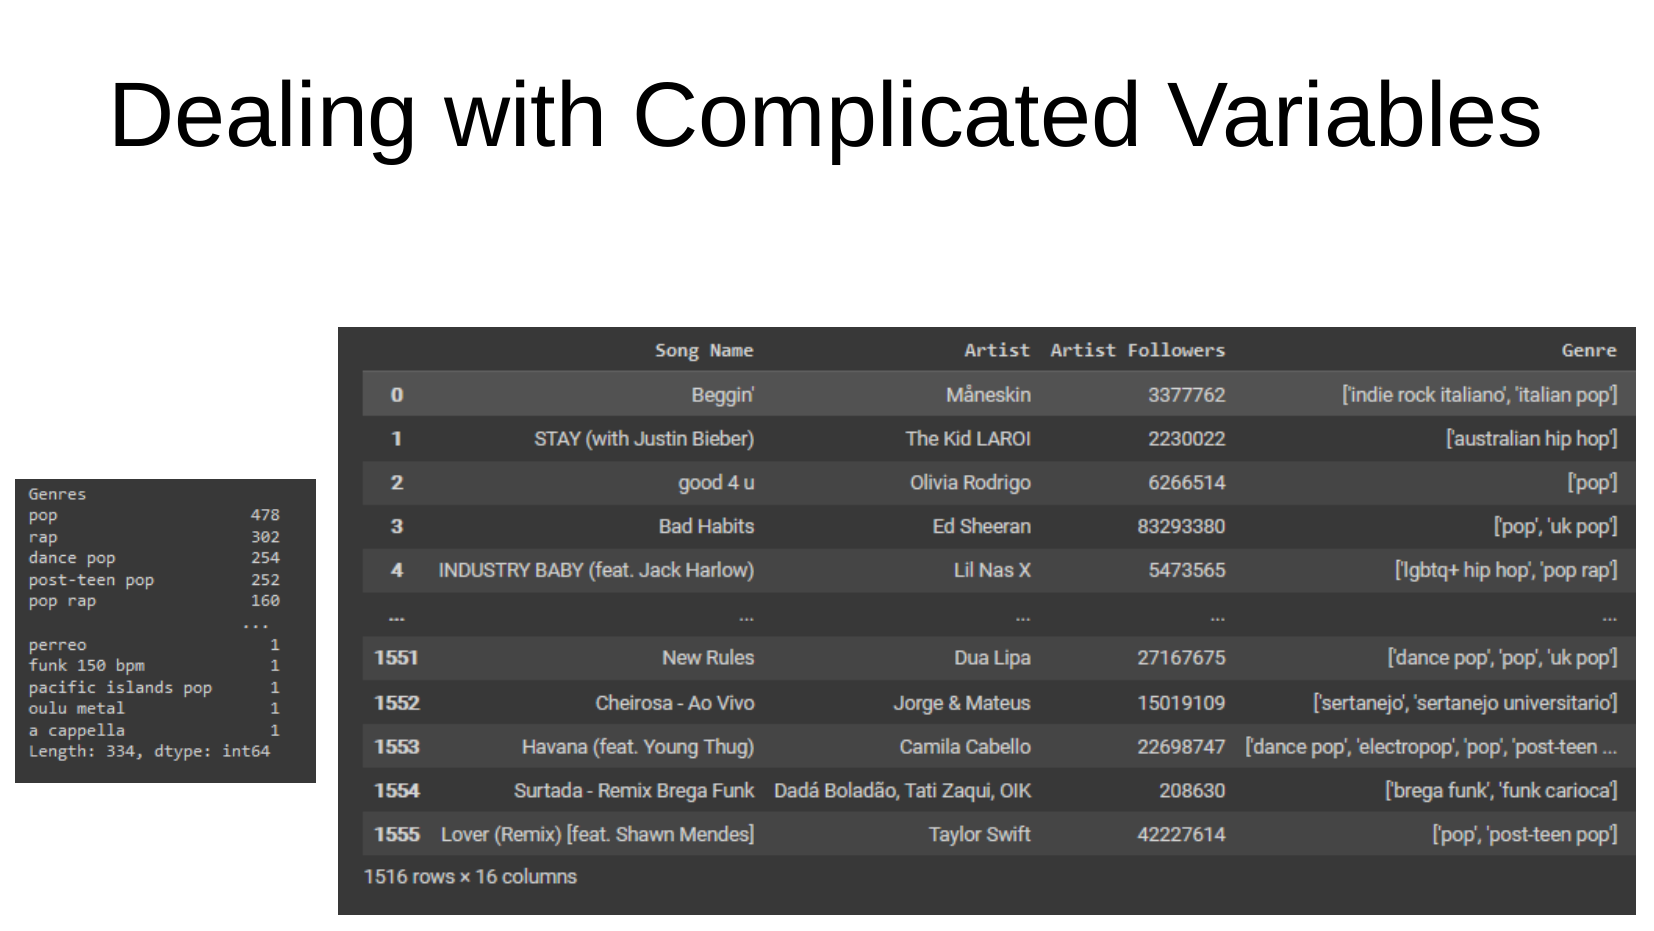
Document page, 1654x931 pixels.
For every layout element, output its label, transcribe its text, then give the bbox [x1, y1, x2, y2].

title Dealing with Complicated Variables [82, 37, 1571, 193]
picture [338, 327, 1636, 916]
picture [15, 479, 316, 783]
